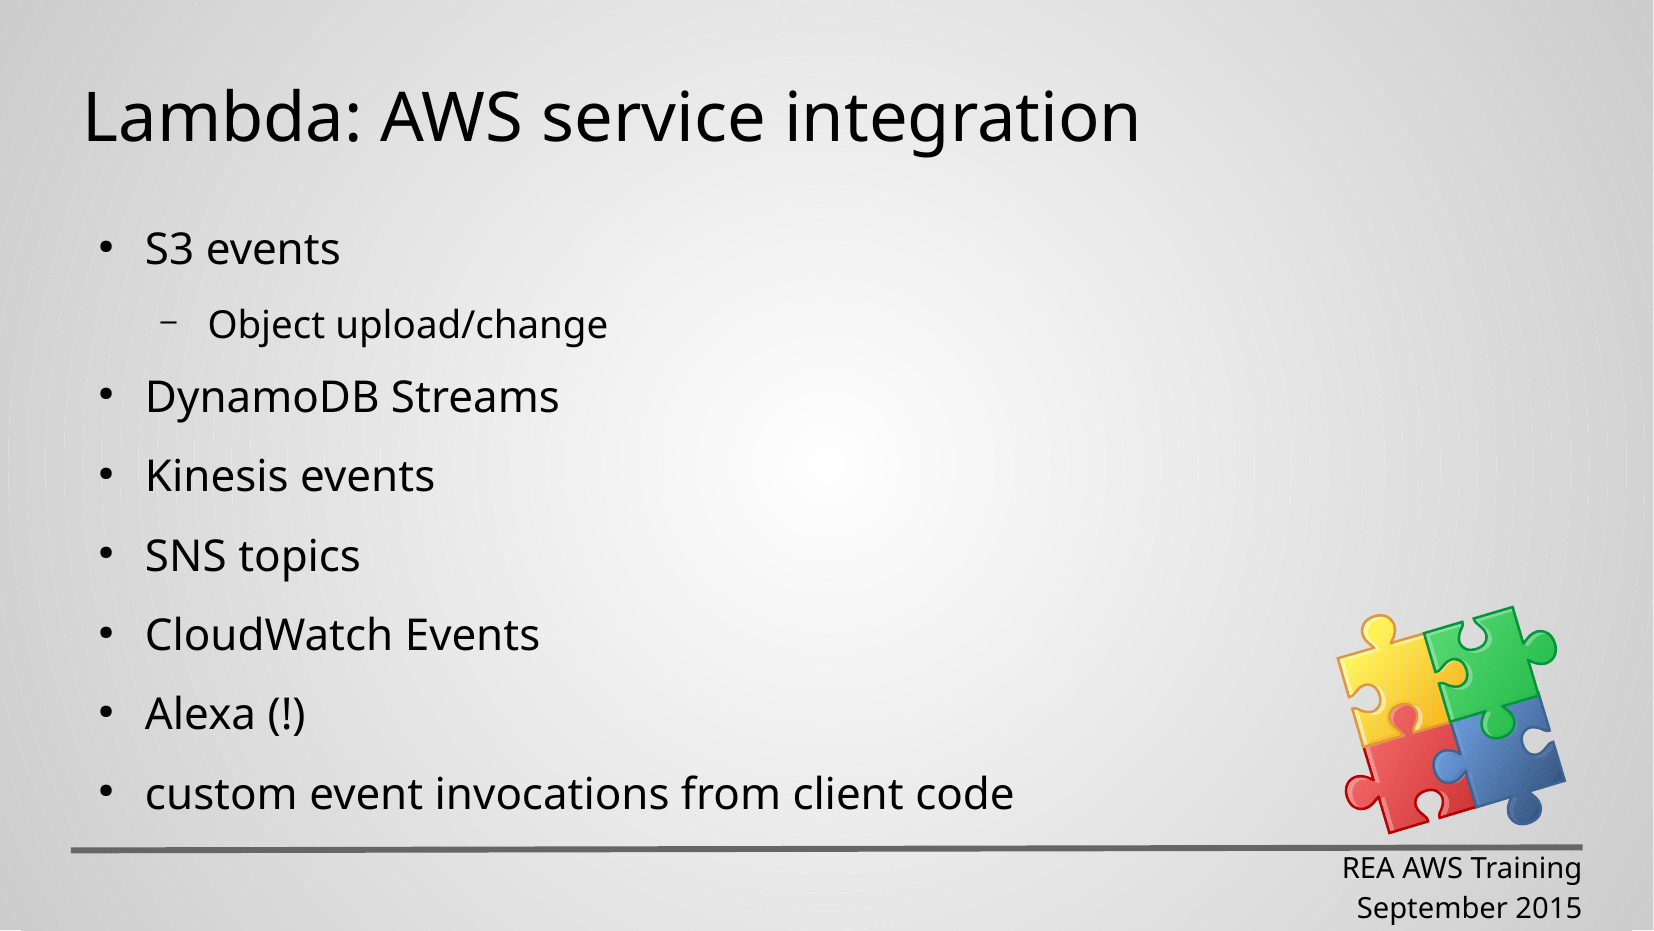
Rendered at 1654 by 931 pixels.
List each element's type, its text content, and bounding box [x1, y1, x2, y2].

list S3 events Object upload/change DynamoDB Streams Kinesis events SNS topics CloudWatch Events Alexa (!) custom event invocations from client code [82, 217, 1571, 827]
title Lambda: AWS service integration [82, 37, 1571, 193]
picture [1322, 590, 1583, 851]
